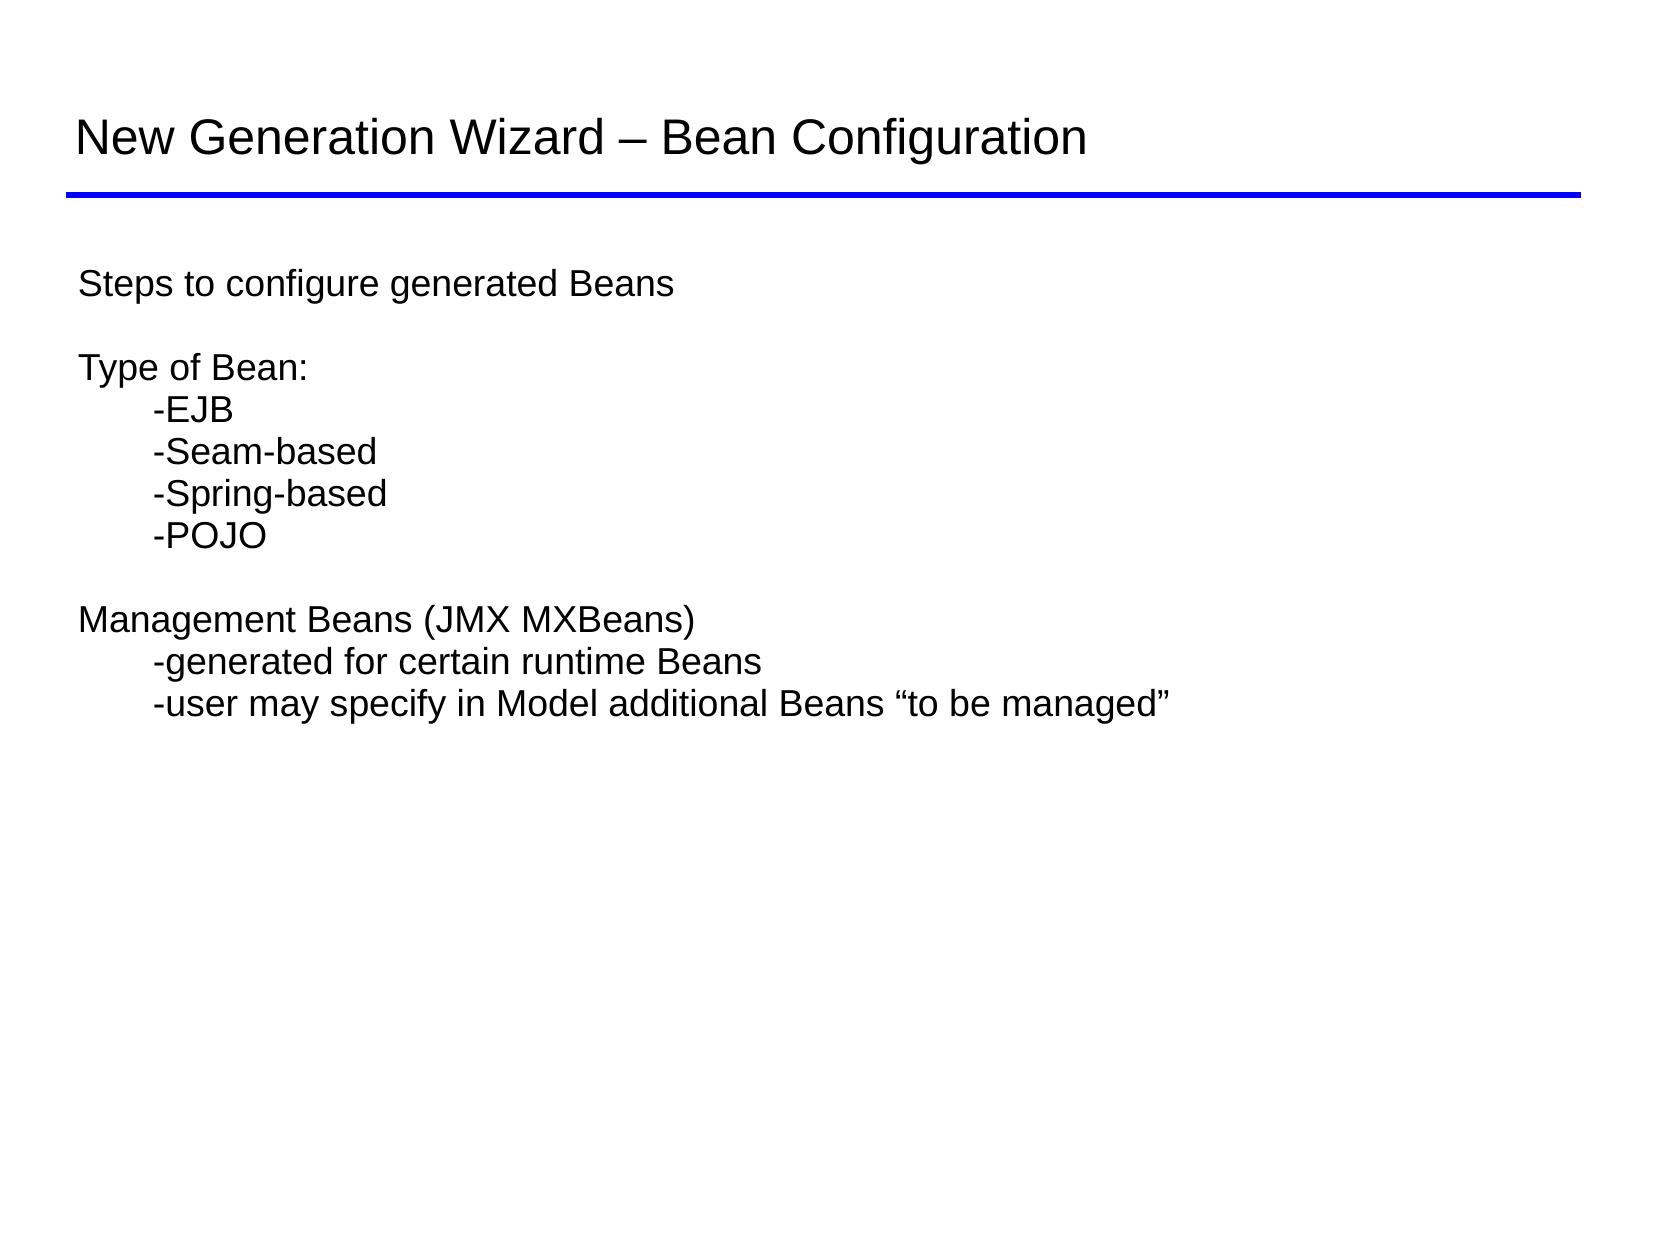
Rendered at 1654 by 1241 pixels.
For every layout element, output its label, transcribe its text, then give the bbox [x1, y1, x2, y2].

text_box Steps to configure generated Beans Type of Bean: -EJB -Seam-based -Spring-based -POJO Management Beans (JMX MXBeans) -generated for certain runtime Beans -user may specify in Model additional Beans “to be managed” [63, 255, 1184, 733]
text_box New Generation Wizard – Bean Configuration [60, 101, 1104, 173]
